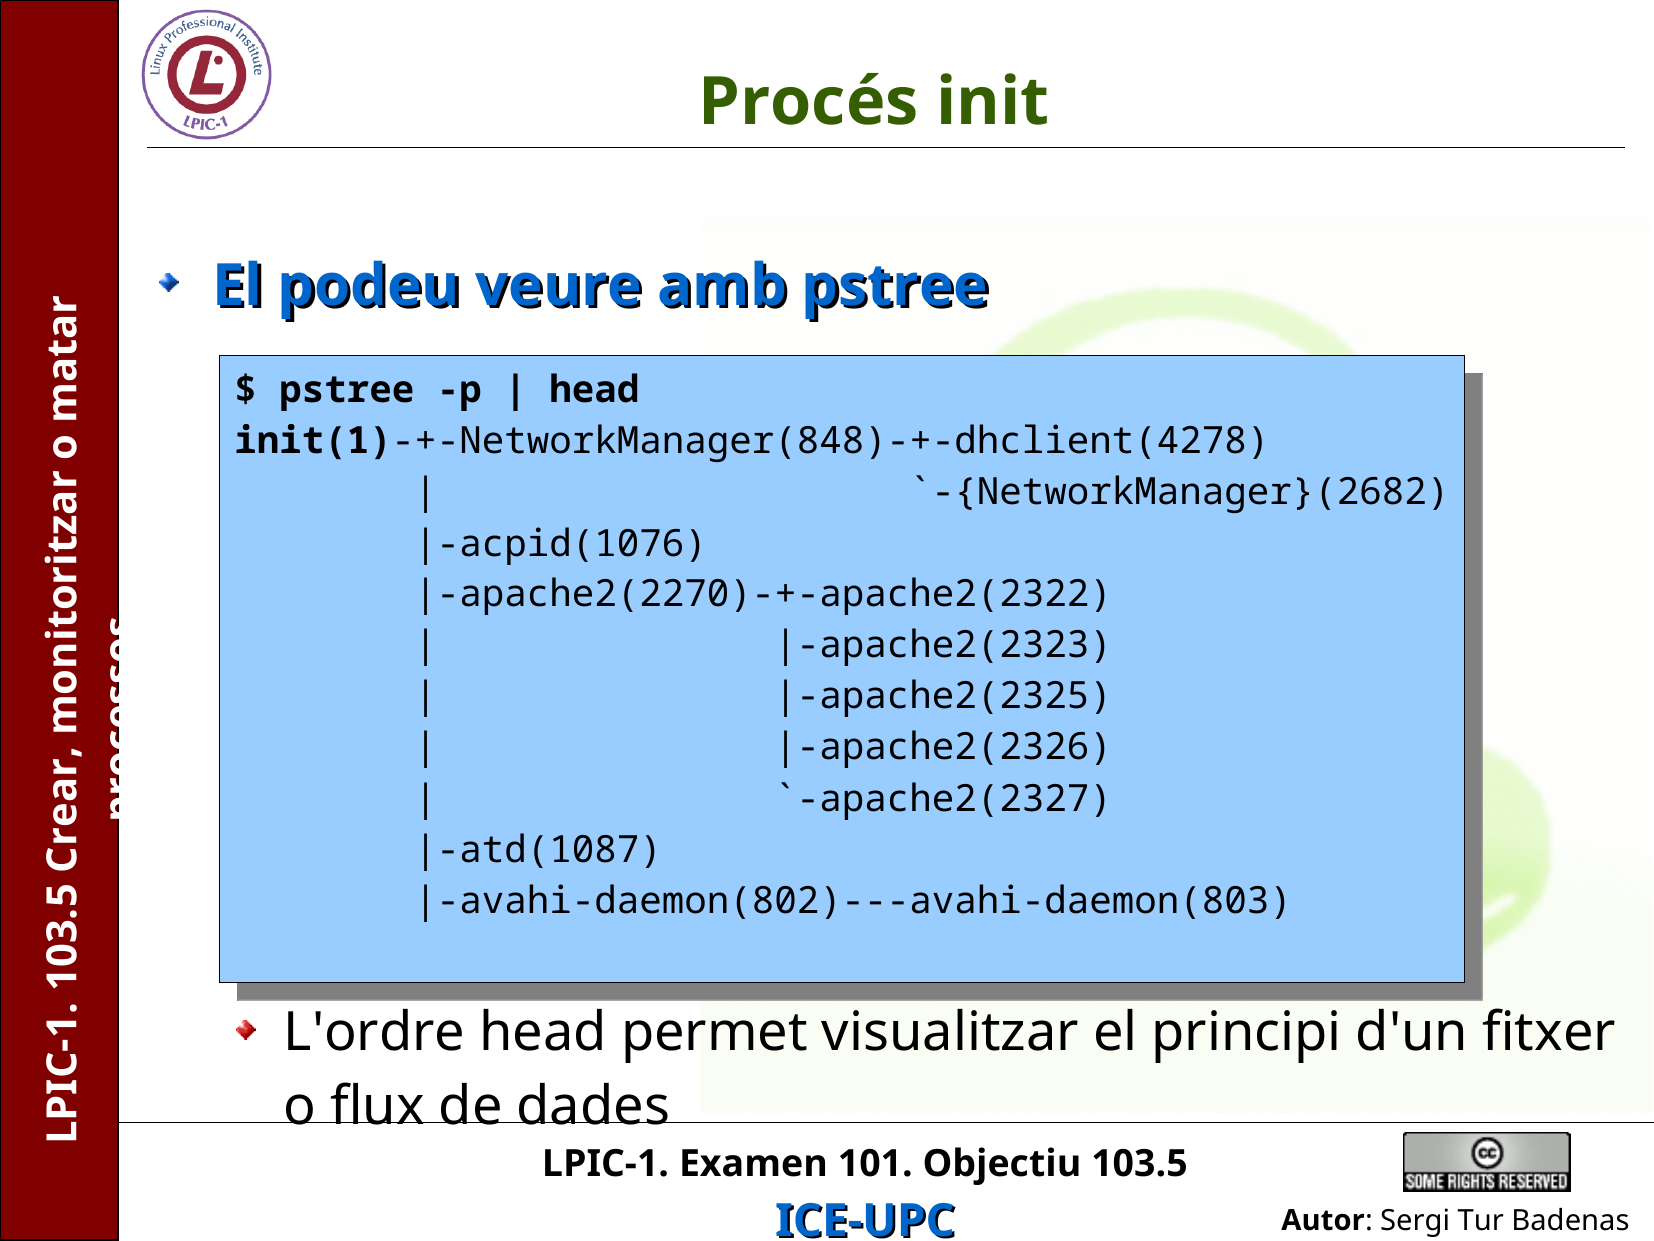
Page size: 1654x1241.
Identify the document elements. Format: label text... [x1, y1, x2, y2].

picture [1403, 1132, 1571, 1192]
list El podeu veure amb pstree L'opció -p mostra el PID del procés L'ordre head permet visualitzar el principi d'un fitxer o flux de dades [141, 242, 1630, 1110]
title Procés init [129, 55, 1619, 142]
text_box $ pstree -p | head init(1)-+-NetworkManager(848)-+-dhclient(4278) | `-{NetworkManager}(2682) |-acpid(1076) |-apache2(2270)-+-apache2(2322) | |-apache2(2323) | |-apache2(2325) | |-apache2(2326) | `-apache2(2327) |-atd(1087) |-avahi-daemon(802)---avahi-daemon(803) [219, 355, 1465, 821]
picture [700, 217, 1654, 1113]
picture [135, 5, 277, 55]
